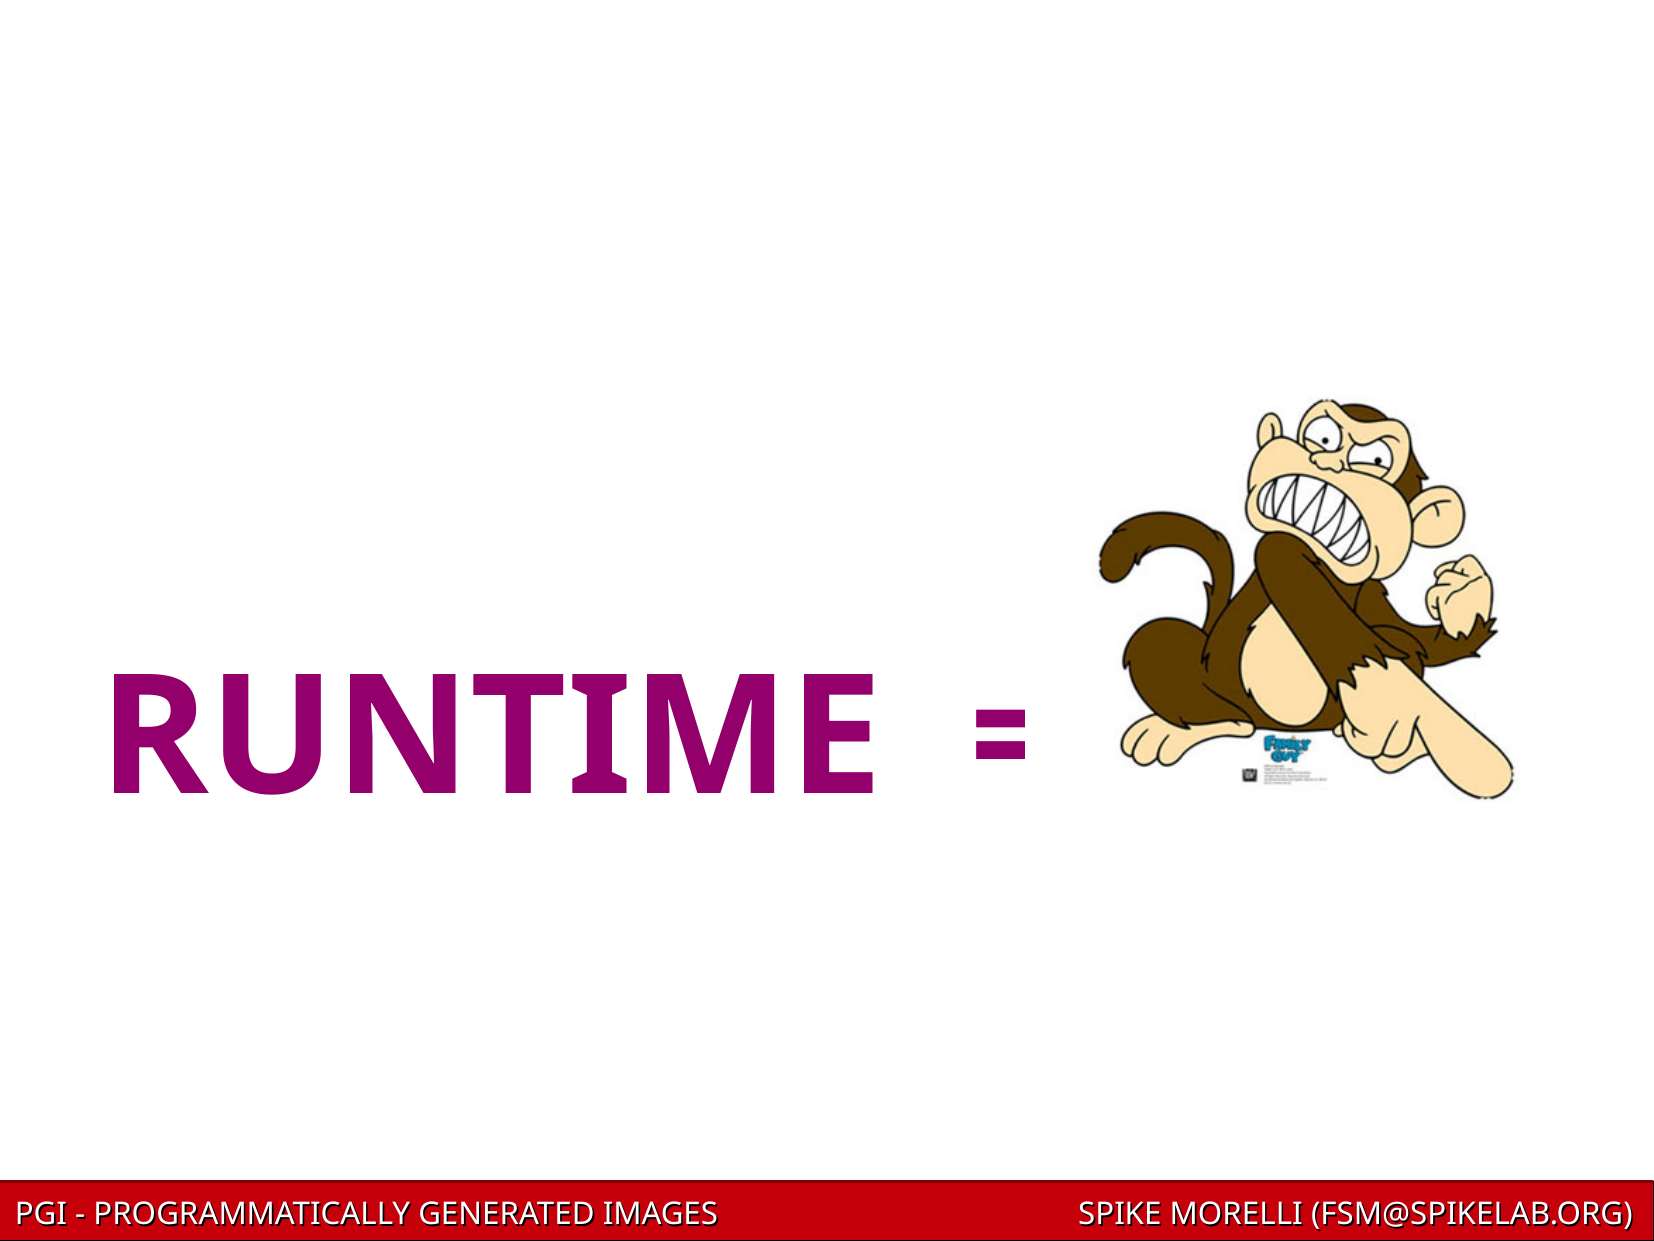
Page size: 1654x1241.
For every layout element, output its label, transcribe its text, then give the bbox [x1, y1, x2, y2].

picture [1025, 318, 1589, 881]
text_box SPIKE MORELLI (FSM@SPIKELAB.ORG) [1063, 1184, 1643, 1235]
text_box PGI - PROGRAMMATICALLY GENERATED IMAGES [0, 1184, 722, 1235]
text_box RUNTIME = [84, 494, 1025, 697]
text_box [0, 1183, 1654, 1241]
